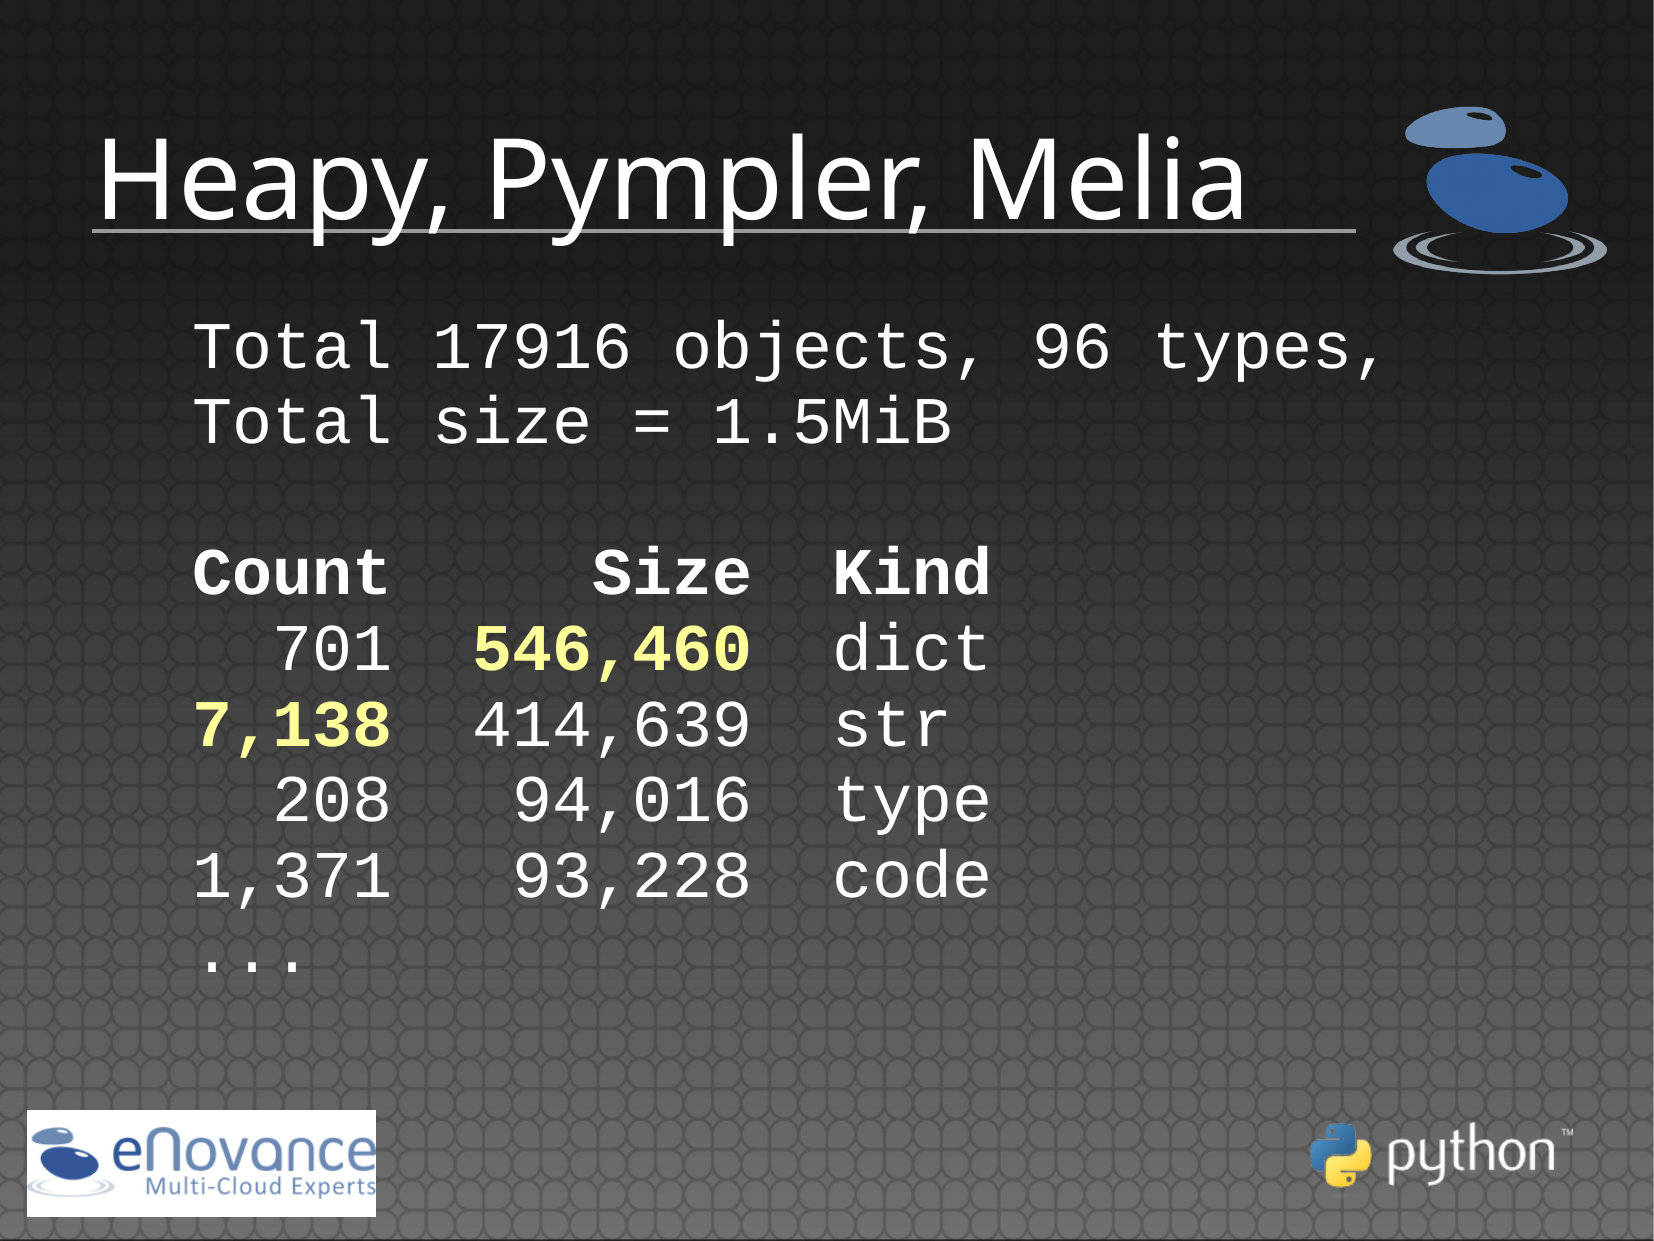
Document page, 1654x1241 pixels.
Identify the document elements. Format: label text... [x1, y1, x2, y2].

list Total 17916 objects, 96 types, Total size = 1.5MiB Count Size Kind 701 546,460 dict 7,138 414,639 str 208 94,016 type 1,371 93,228 code ... [192, 312, 1539, 1098]
picture [0, 0, 1654, 1241]
title Heapy, Pympler, Melia [94, 100, 1426, 251]
